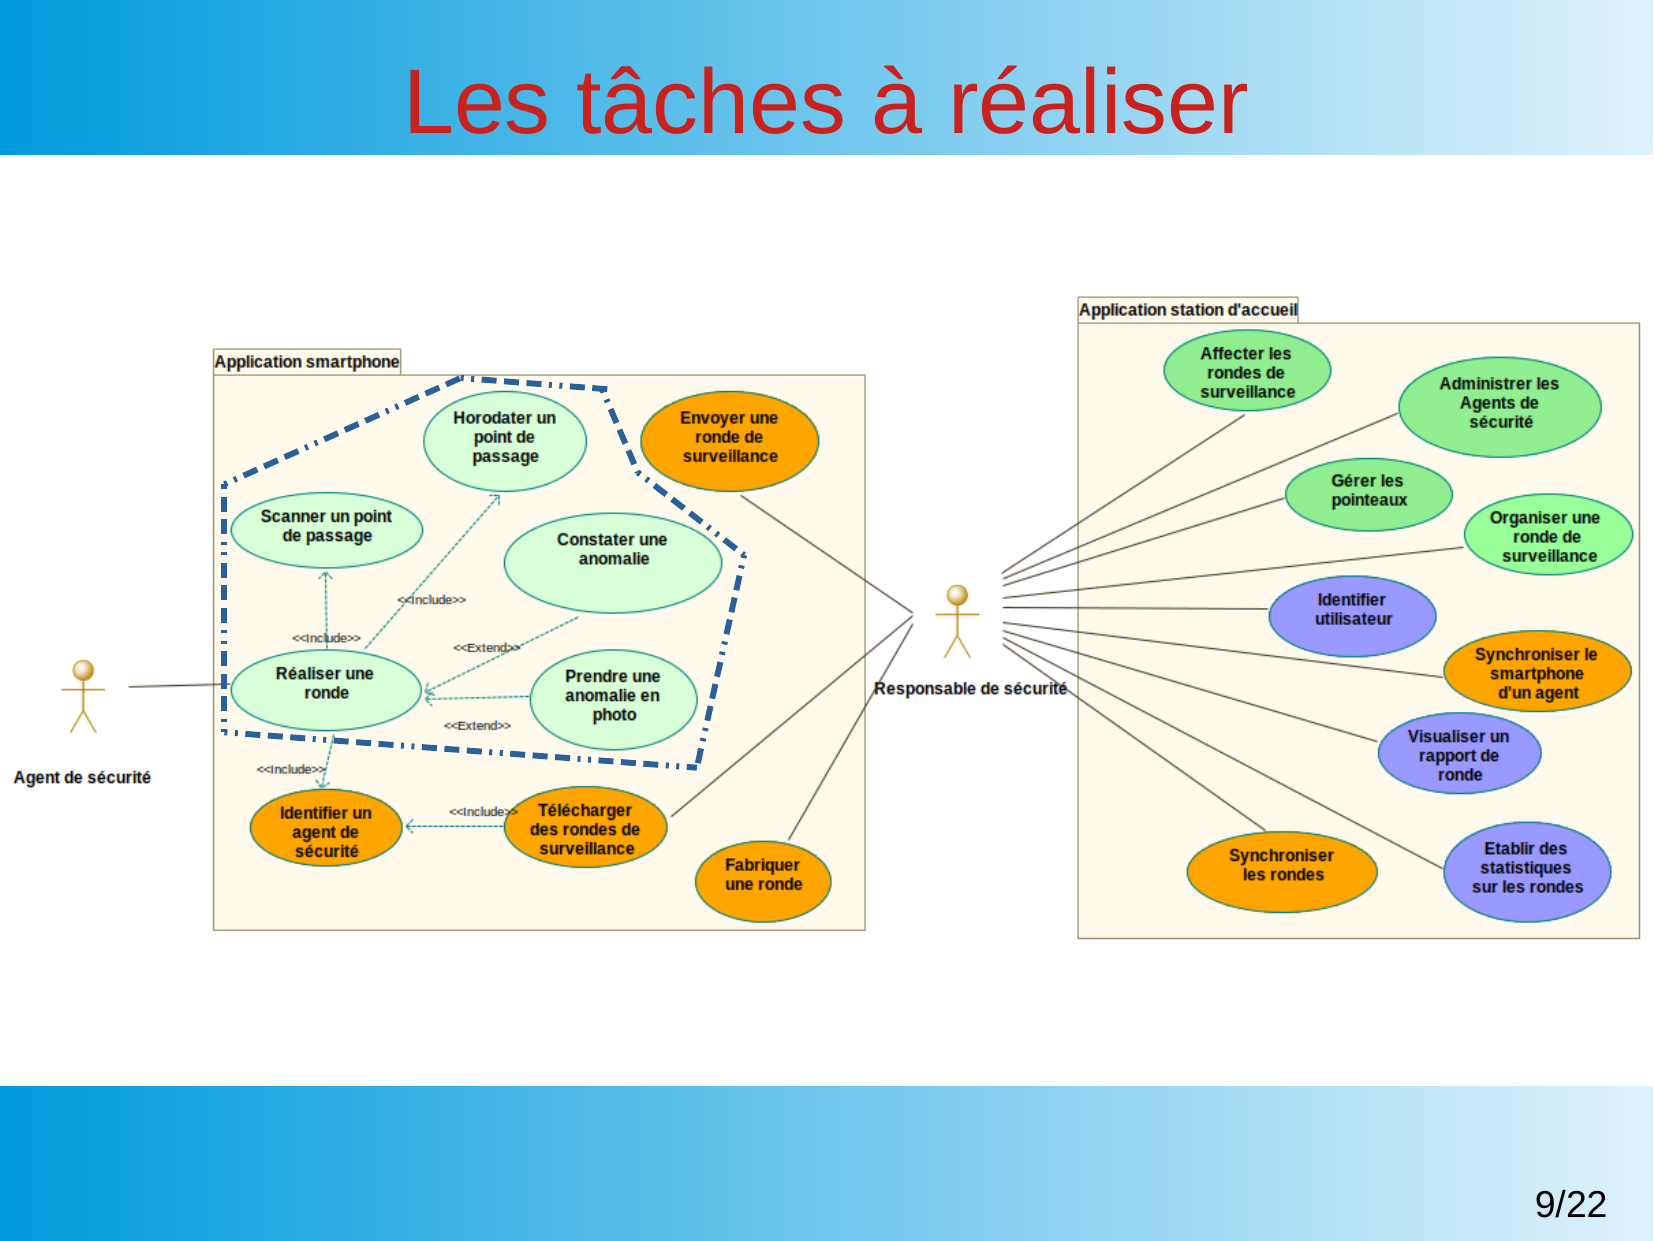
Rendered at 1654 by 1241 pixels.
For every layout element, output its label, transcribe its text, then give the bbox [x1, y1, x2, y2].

title Les tâches à réaliser [82, 49, 1571, 155]
picture [0, 283, 1654, 953]
text_box <numéro>/22 [1520, 1175, 1654, 1241]
